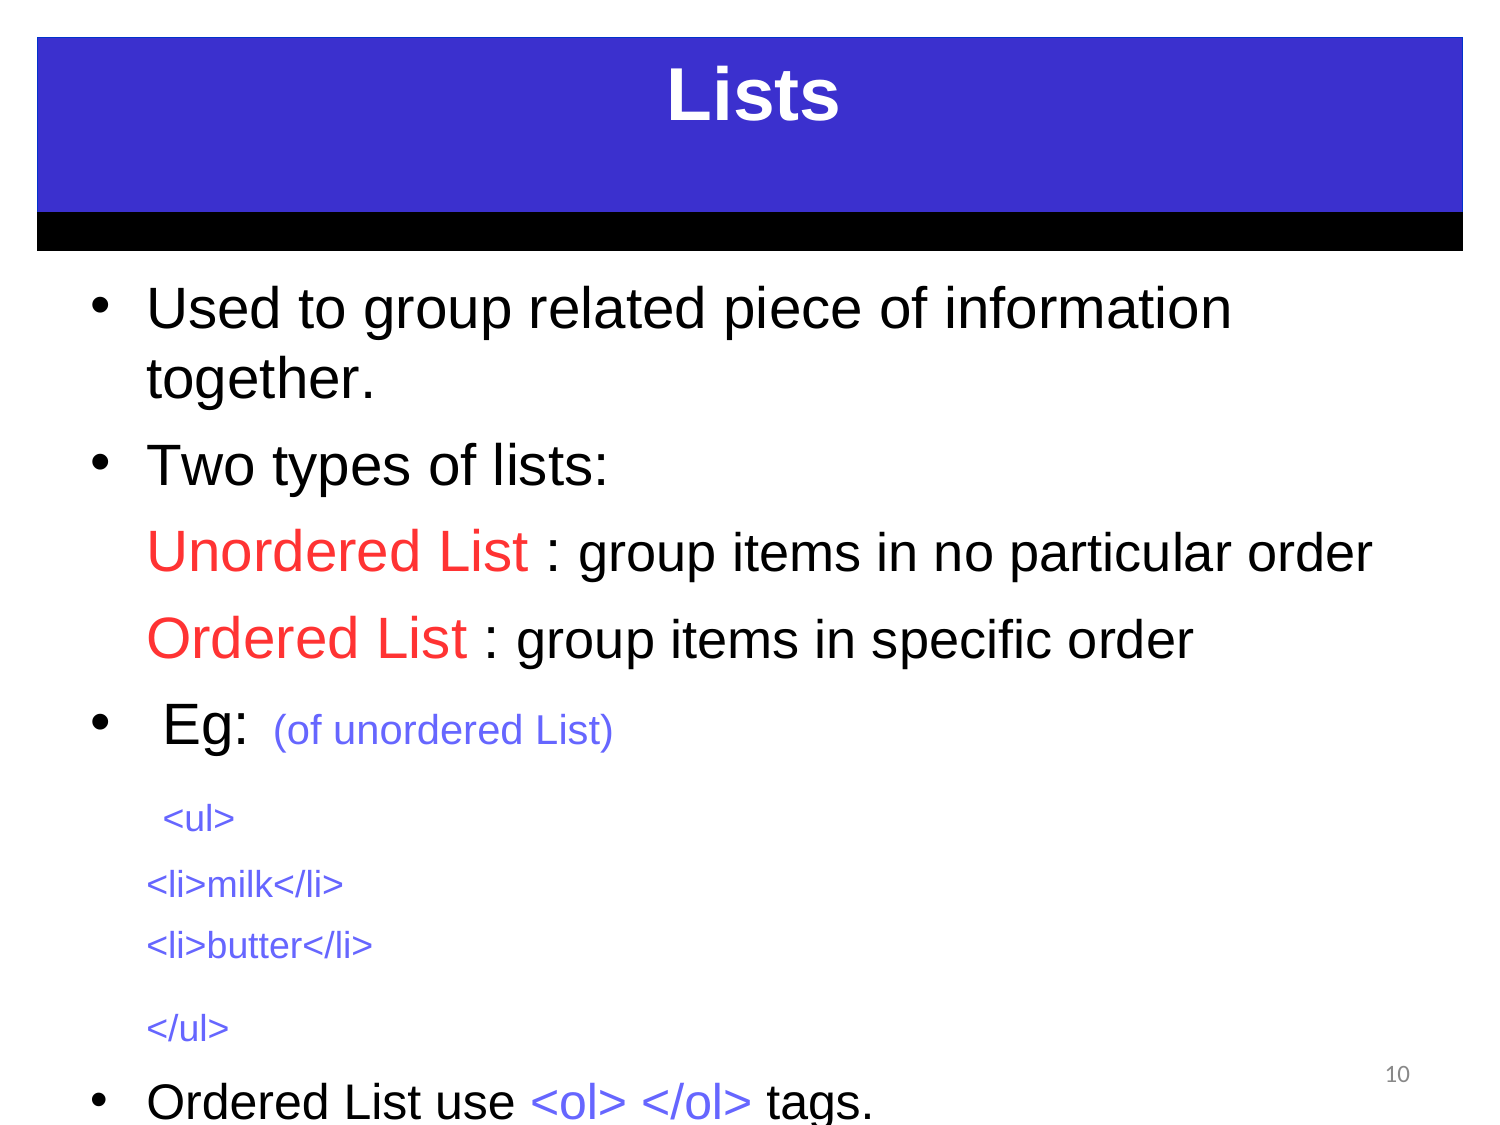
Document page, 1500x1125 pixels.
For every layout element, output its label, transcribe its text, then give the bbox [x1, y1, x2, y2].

list Lists [50, 37, 1450, 213]
list Used to group related piece of information together. Two types of lists: Unordered List : group items in no particular order Ordered List : group items in specific order Eg: (of unordered List) <ul> <li>milk</li> <li>butter</li> </ul> Ordered List use <ol> </ol> tags. Where <li> </li> is used to represent a list item. [75, 262, 1426, 1005]
text_box <number> [1074, 1042, 1426, 1103]
